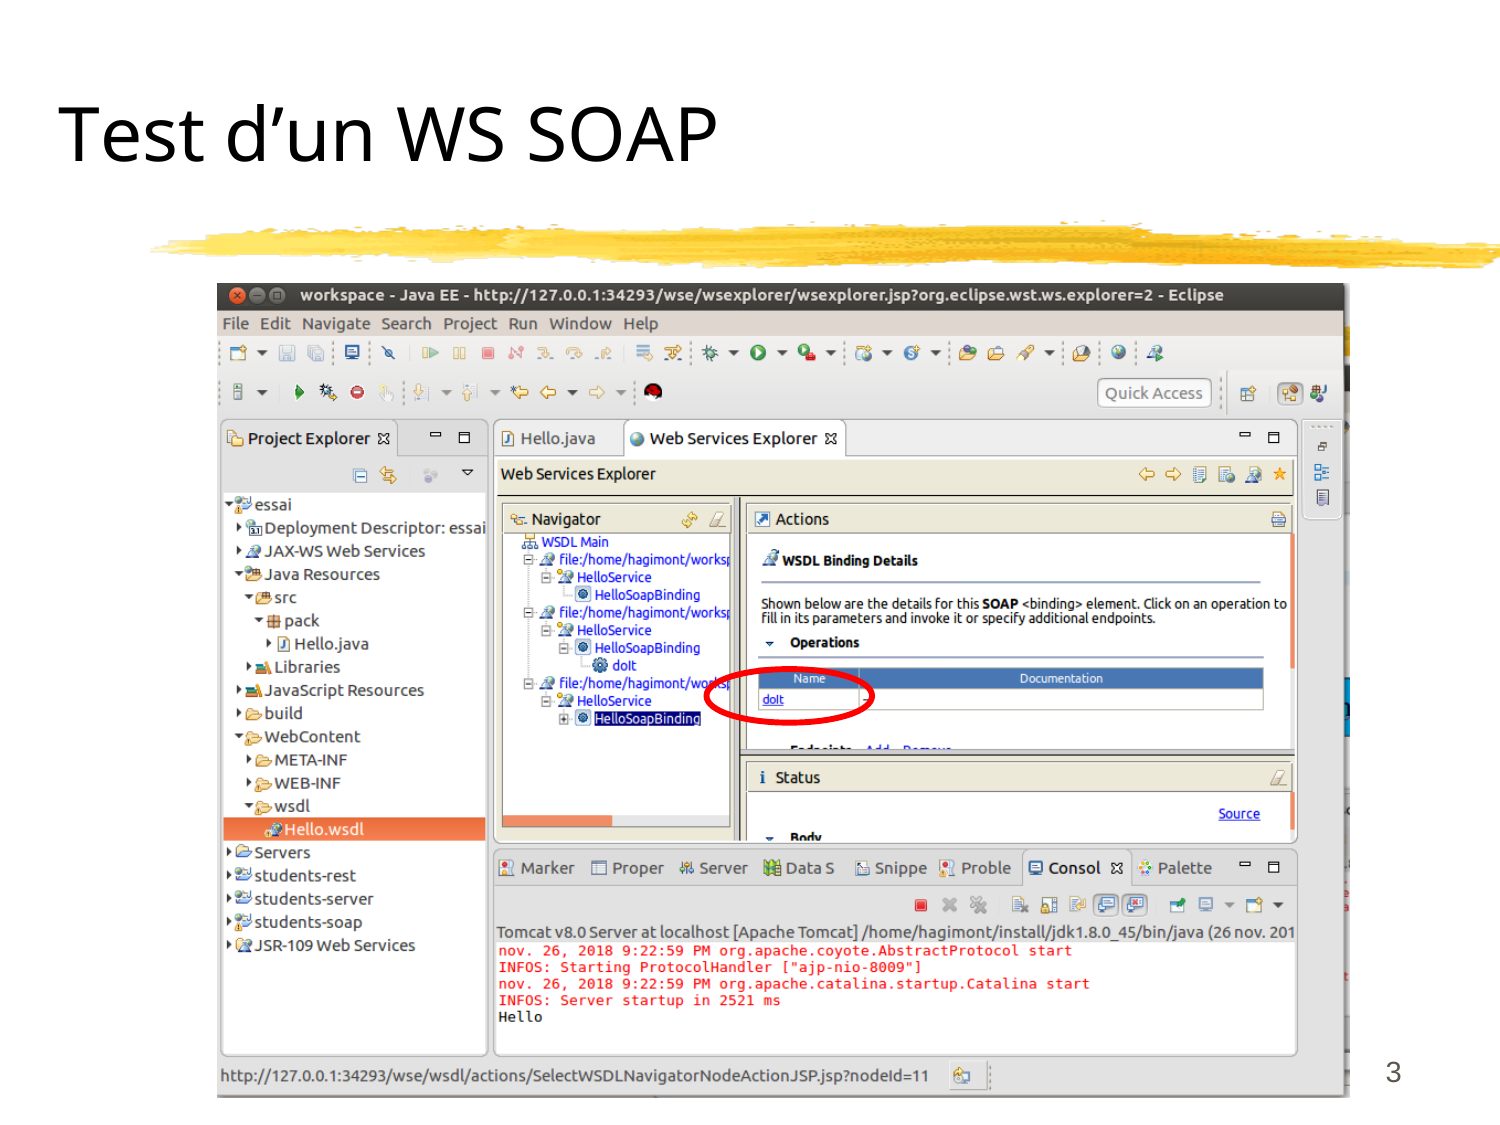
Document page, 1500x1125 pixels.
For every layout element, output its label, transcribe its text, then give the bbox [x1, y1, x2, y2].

picture [217, 283, 1350, 1098]
title Test d’un WS SOAP [58, 37, 1407, 234]
picture [150, 215, 1500, 279]
